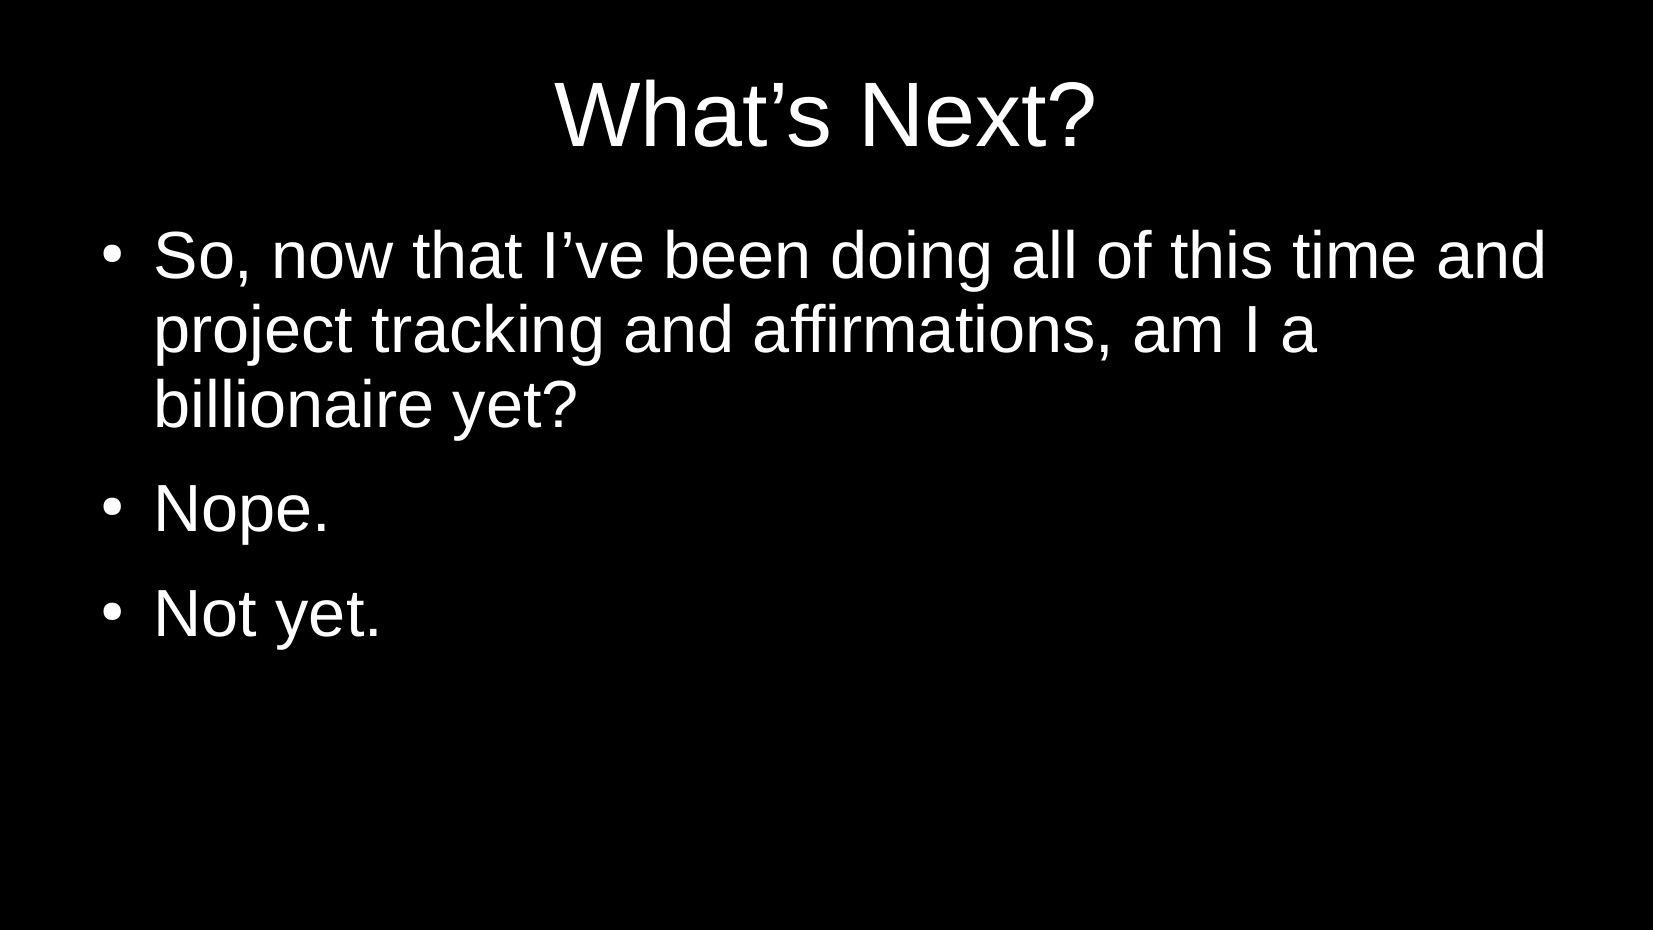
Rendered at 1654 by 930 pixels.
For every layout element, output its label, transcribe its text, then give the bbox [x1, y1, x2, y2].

title What’s Next? [82, 37, 1571, 193]
list So, now that I’ve been doing all of this time and project tracking and affirmations, am I a billionaire yet? Nope. Not yet. [82, 217, 1571, 757]
